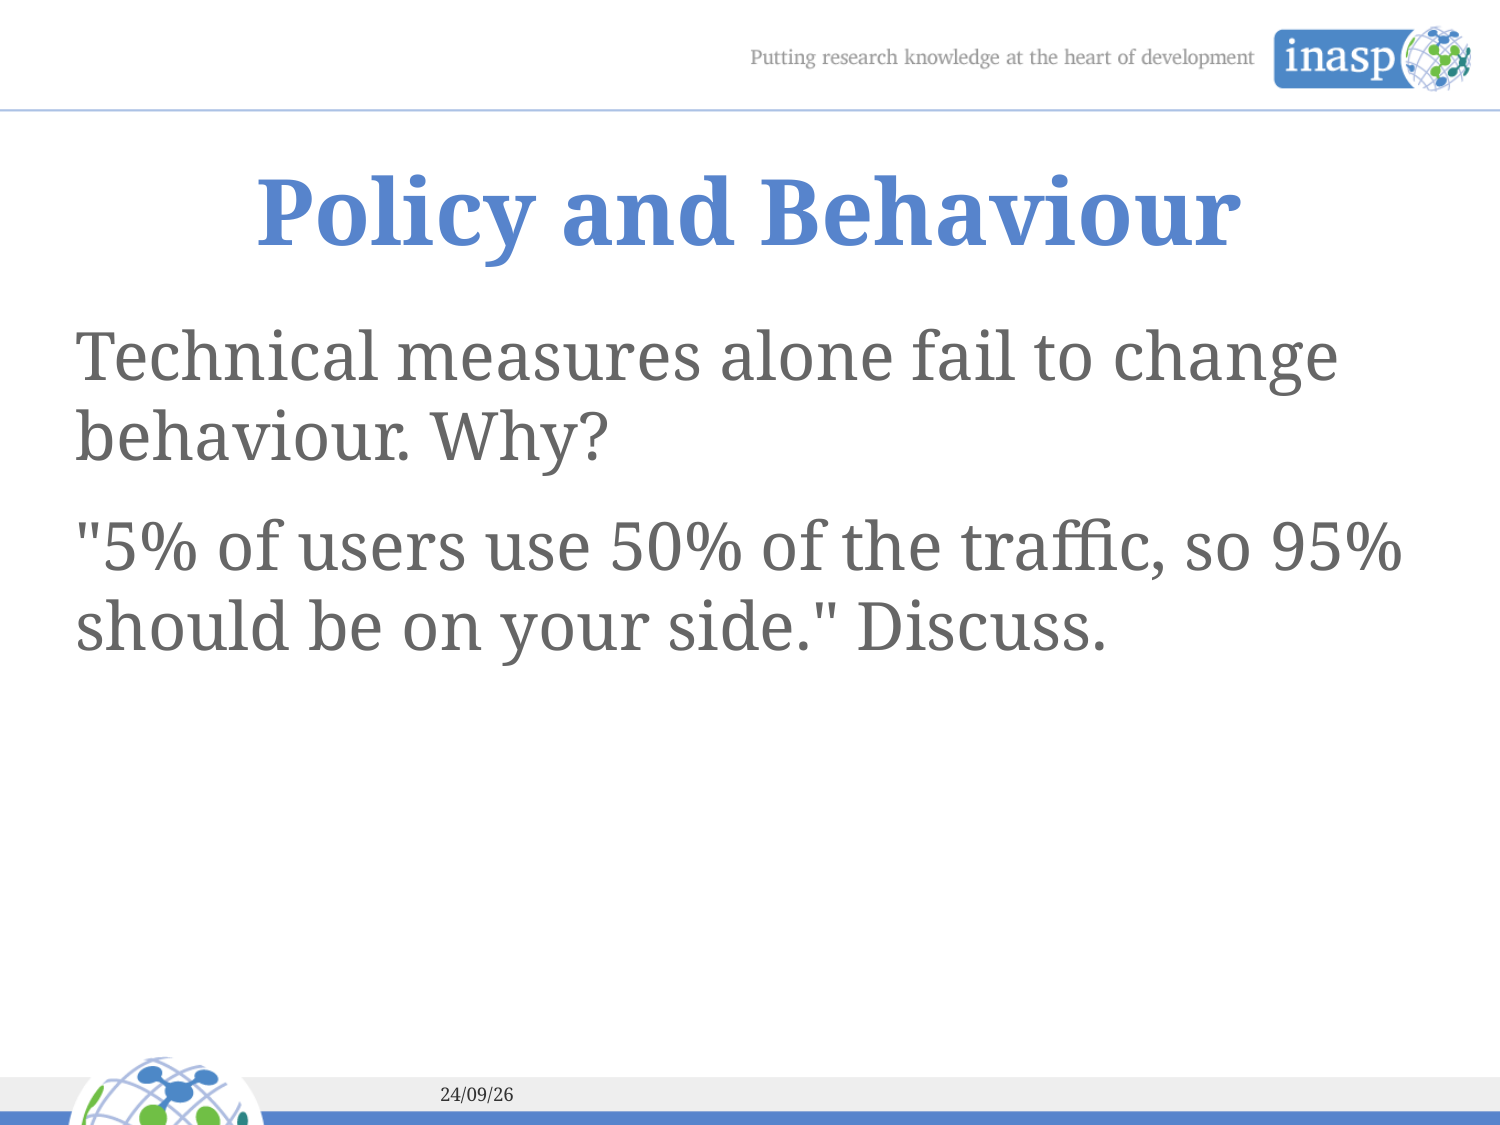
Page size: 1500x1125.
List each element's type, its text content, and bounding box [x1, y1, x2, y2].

list Technical measures alone fail to change behaviour. Why? "5% of users use 50% of the traffic, so 95% should be on your side." Discuss. [75, 313, 1426, 967]
title Policy and Behaviour [75, 129, 1426, 313]
picture [0, 0, 1500, 1125]
